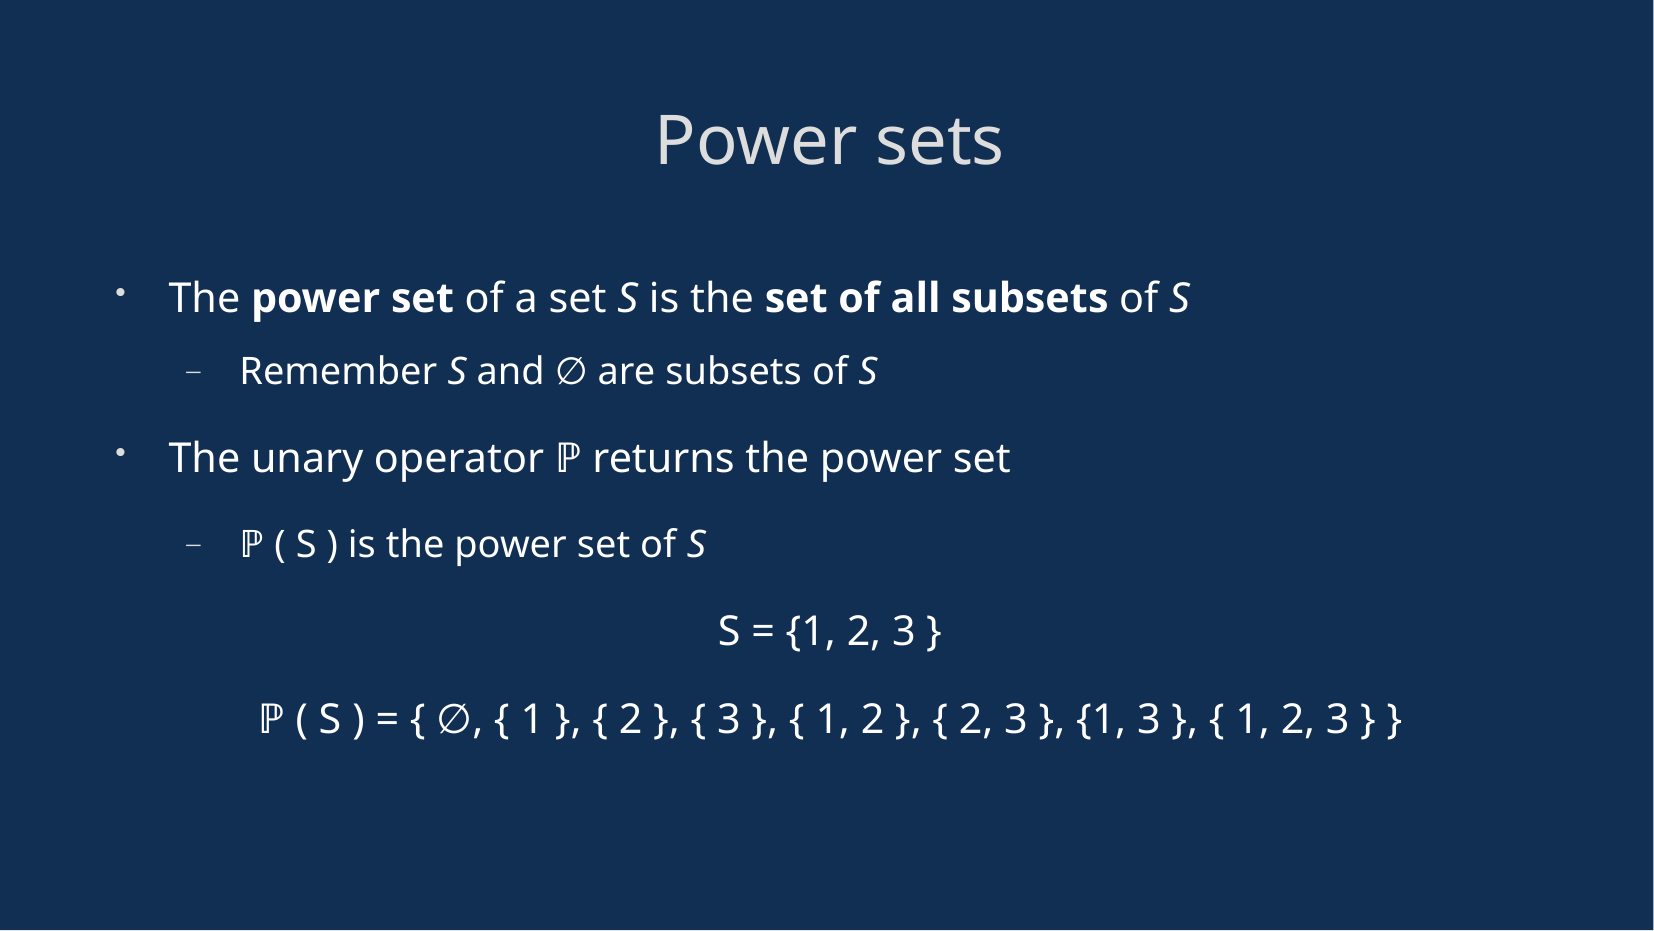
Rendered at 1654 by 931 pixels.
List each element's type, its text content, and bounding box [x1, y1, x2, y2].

list The power set of a set S is the set of all subsets of S Remember S and ∅ are subsets of S The unary operator ℙ returns the power set ℙ ( S ) is the power set of S S = {1, 2, 3 } ℙ ( S ) = { ∅, { 1 }, { 2 }, { 3 }, { 1, 2 }, { 2, 3 }, {1, 3 }, { 1, 2, 3 } } [97, 268, 1563, 806]
title Power sets [97, 56, 1563, 220]
